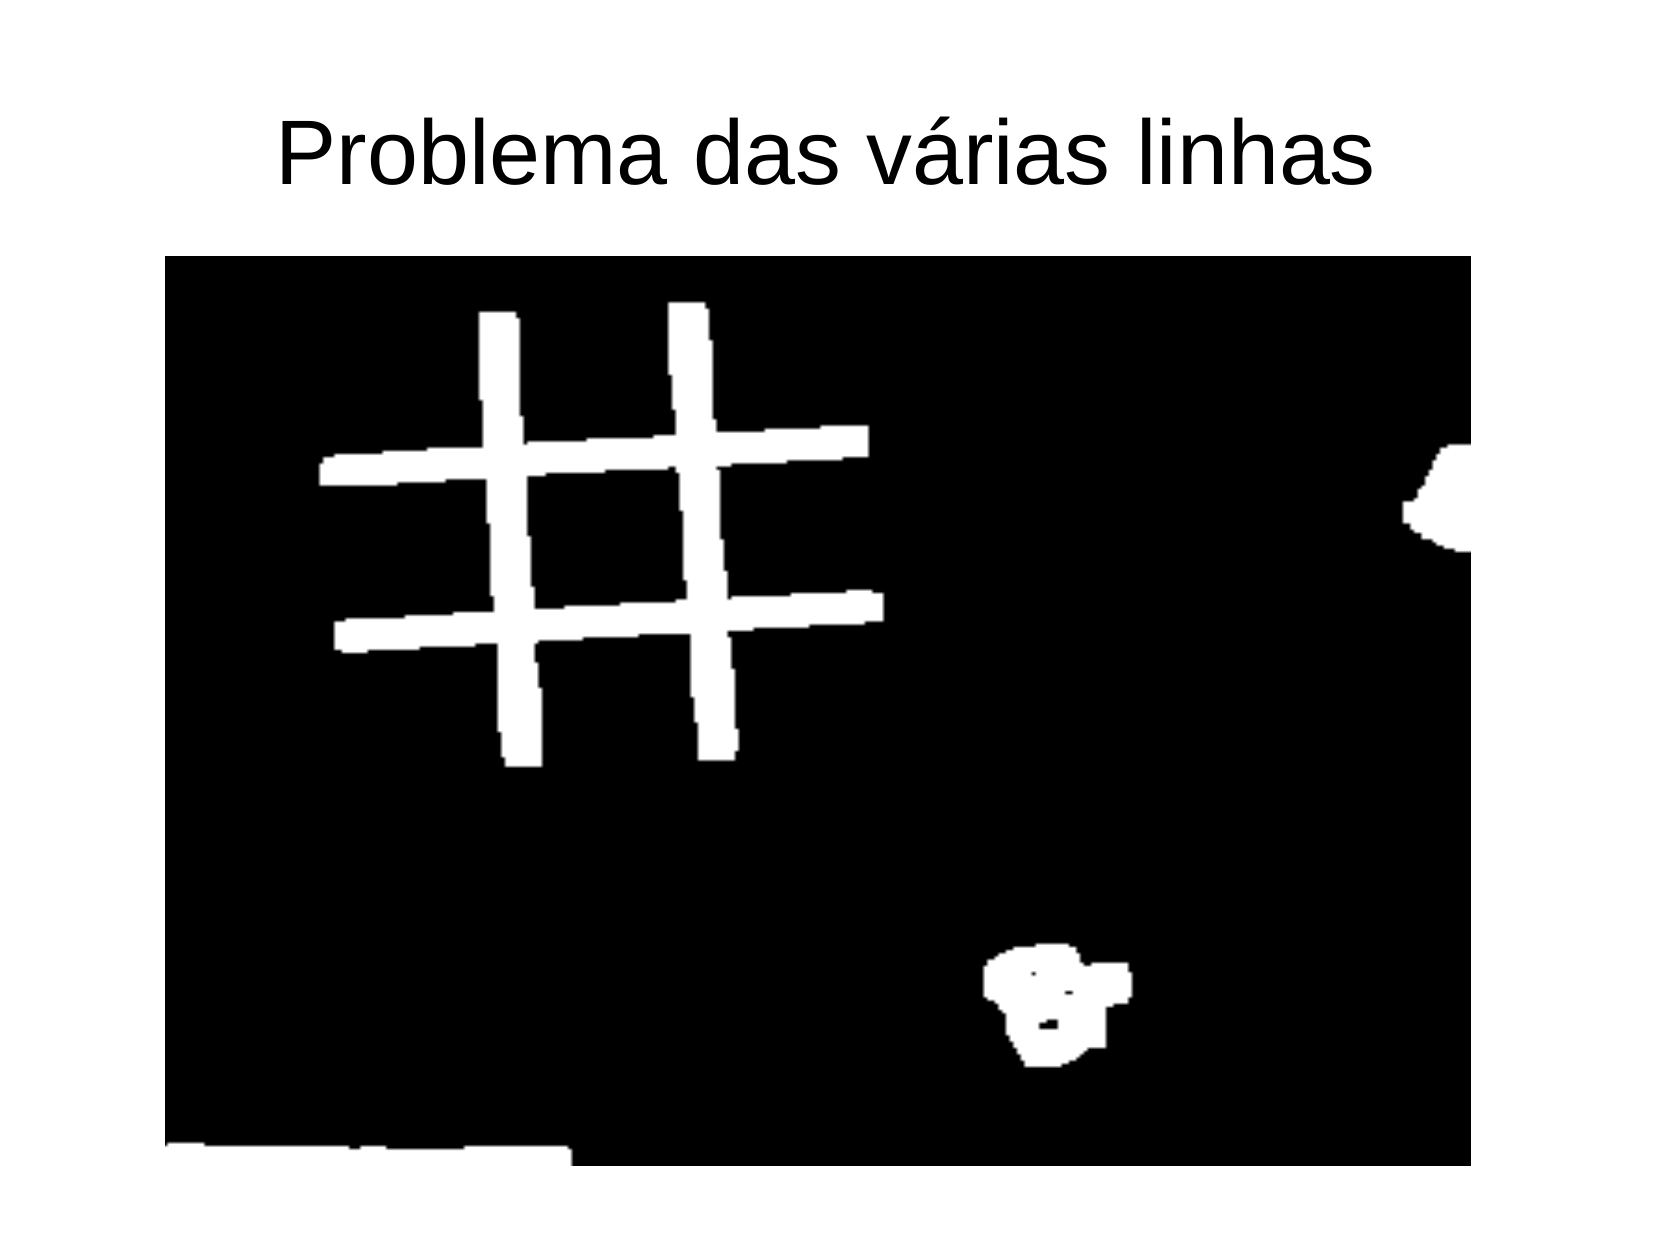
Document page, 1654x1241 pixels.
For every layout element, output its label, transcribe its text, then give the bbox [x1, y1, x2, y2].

title Problema das várias linhas [82, 49, 1571, 257]
picture [165, 256, 1471, 1166]
